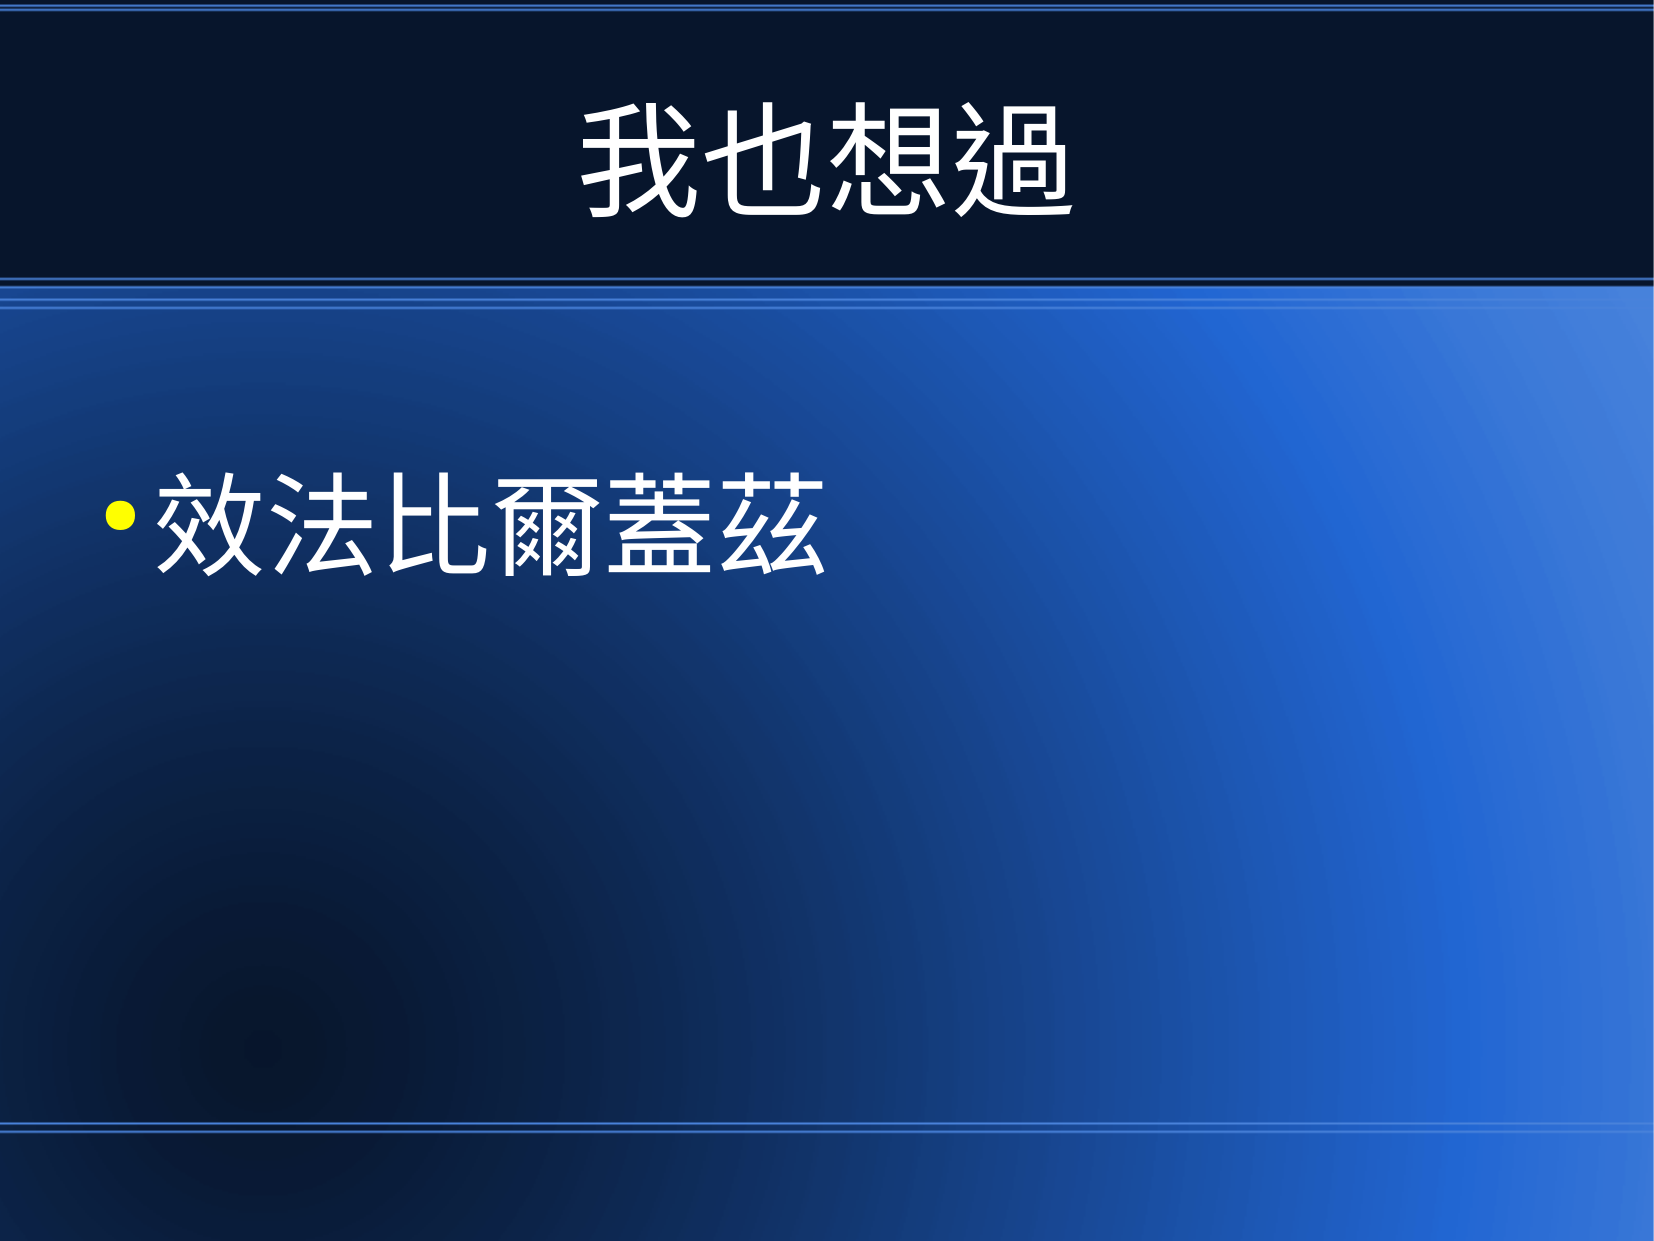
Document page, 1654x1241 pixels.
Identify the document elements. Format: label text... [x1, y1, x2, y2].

title 我也想過 [82, 49, 1571, 257]
picture [0, 0, 1654, 1241]
list 效法比爾蓋茲 [82, 355, 1571, 1241]
